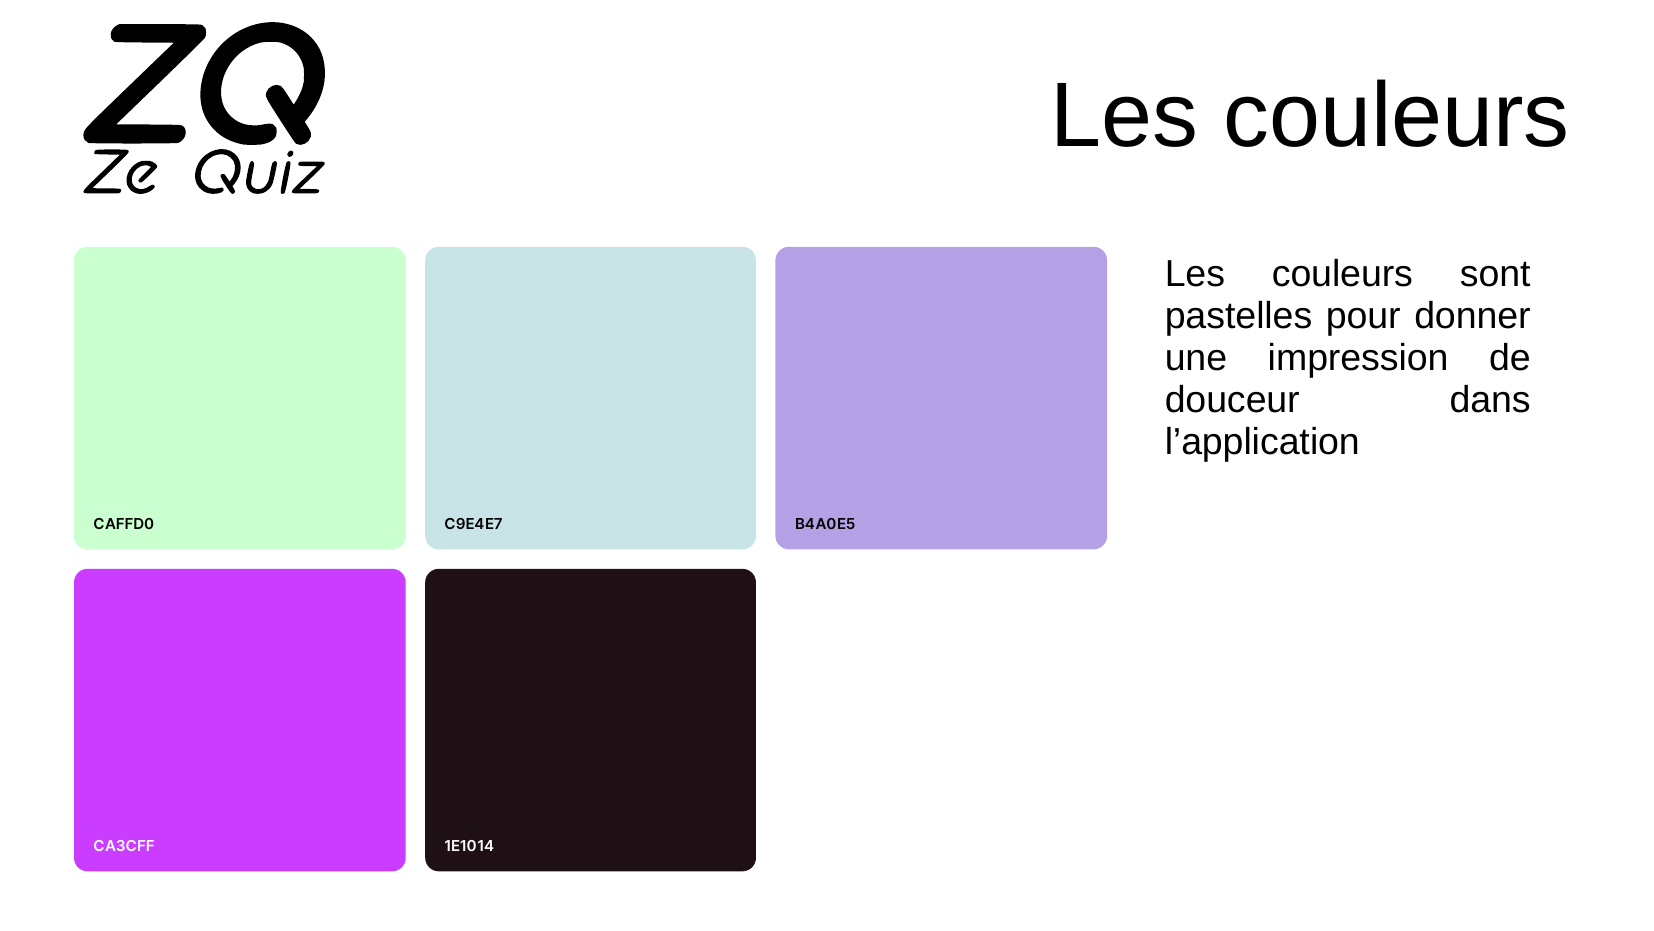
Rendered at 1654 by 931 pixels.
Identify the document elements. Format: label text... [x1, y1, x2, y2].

picture [79, 6, 331, 208]
text_box Les couleurs sont pastelles pour donner une impression de douceur dans l’application [1150, 245, 1546, 563]
picture [44, 217, 1137, 883]
title Les couleurs [410, 37, 1571, 193]
